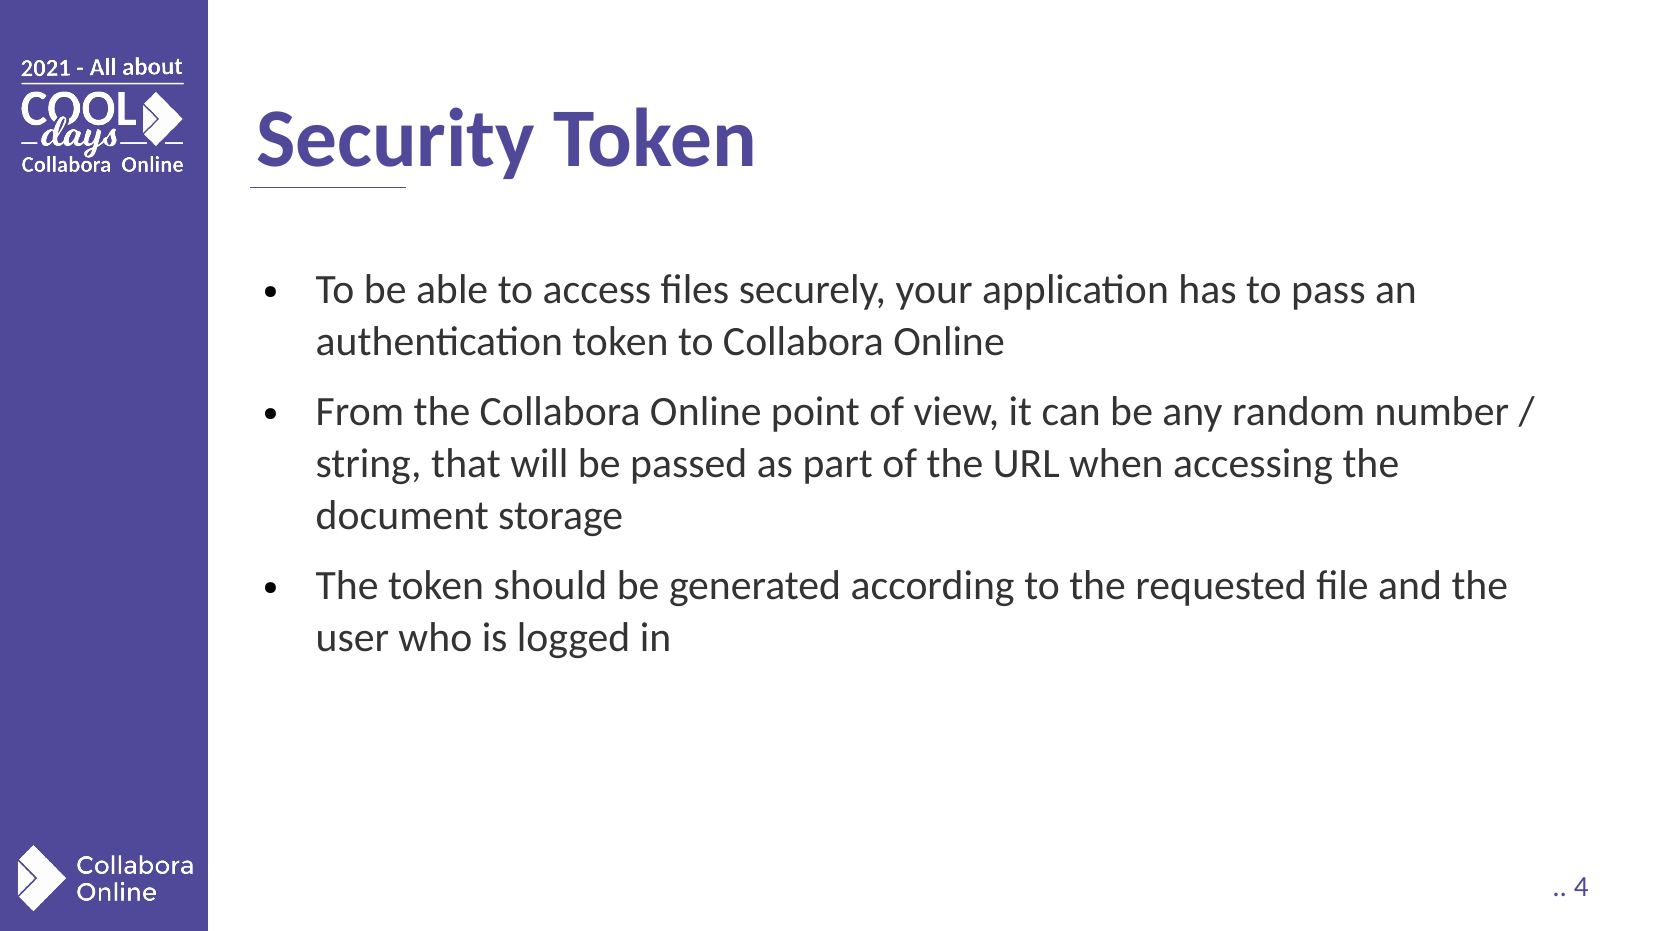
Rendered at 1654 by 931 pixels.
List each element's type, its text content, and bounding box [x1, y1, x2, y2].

list To be able to access files securely, your application has to pass an authentication token to Collabora Online From the Collabora Online point of view, it can be any random number / string, that will be passed as part of the URL when accessing the document storage The token should be generated according to the requested file and the user who is logged in [245, 261, 1563, 756]
title Security Token [256, 56, 1654, 188]
picture [21, 57, 184, 172]
picture [13, 840, 197, 916]
